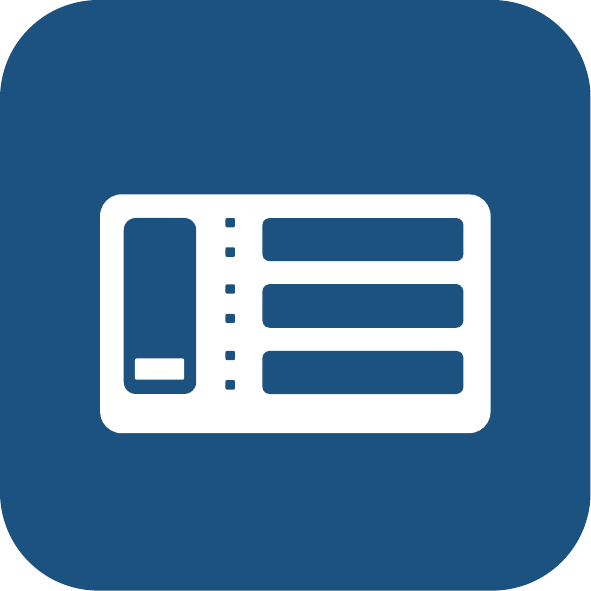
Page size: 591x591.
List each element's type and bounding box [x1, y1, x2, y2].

text_box [0, 0, 591, 591]
